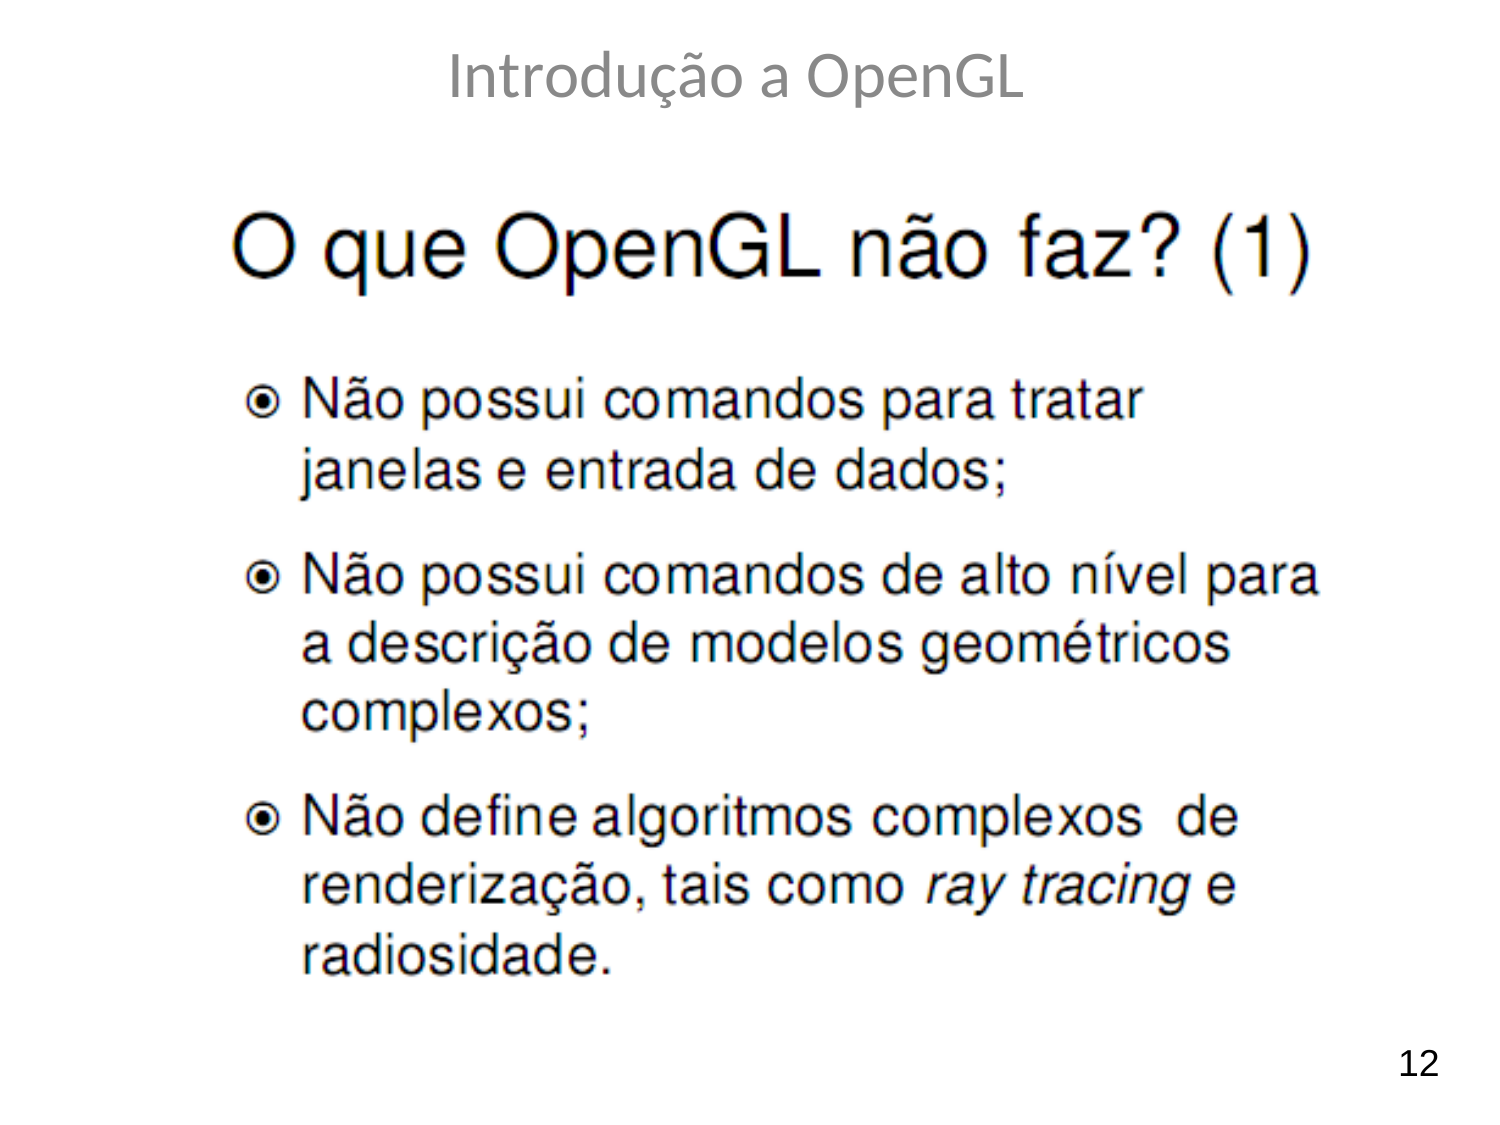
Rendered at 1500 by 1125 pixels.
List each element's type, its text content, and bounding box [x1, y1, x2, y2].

picture [199, 165, 1372, 1043]
text_box 12 [1383, 1031, 1455, 1092]
text_box Introdução a OpenGL [210, 23, 1261, 165]
